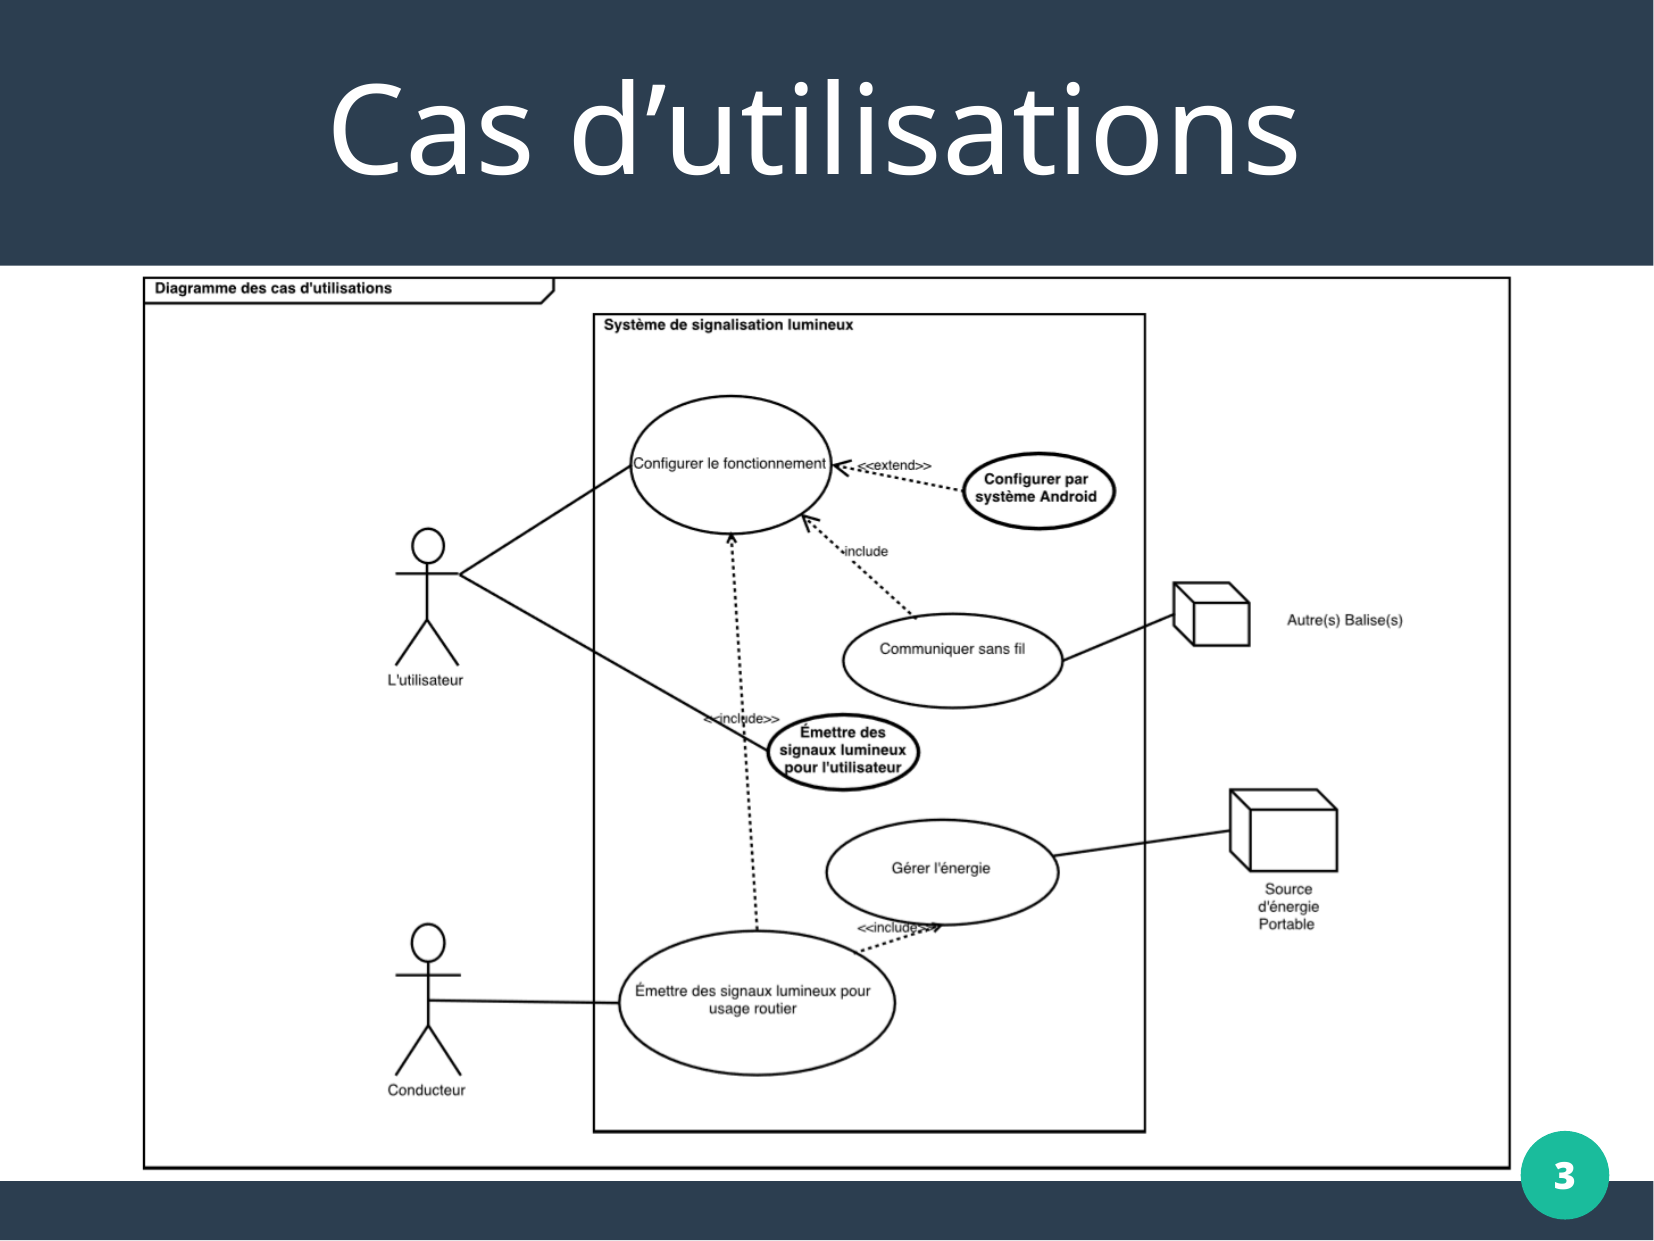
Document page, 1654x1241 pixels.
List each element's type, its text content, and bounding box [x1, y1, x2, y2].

picture [135, 271, 1518, 1177]
text_box Cas d’utilisations [23, 40, 1607, 213]
